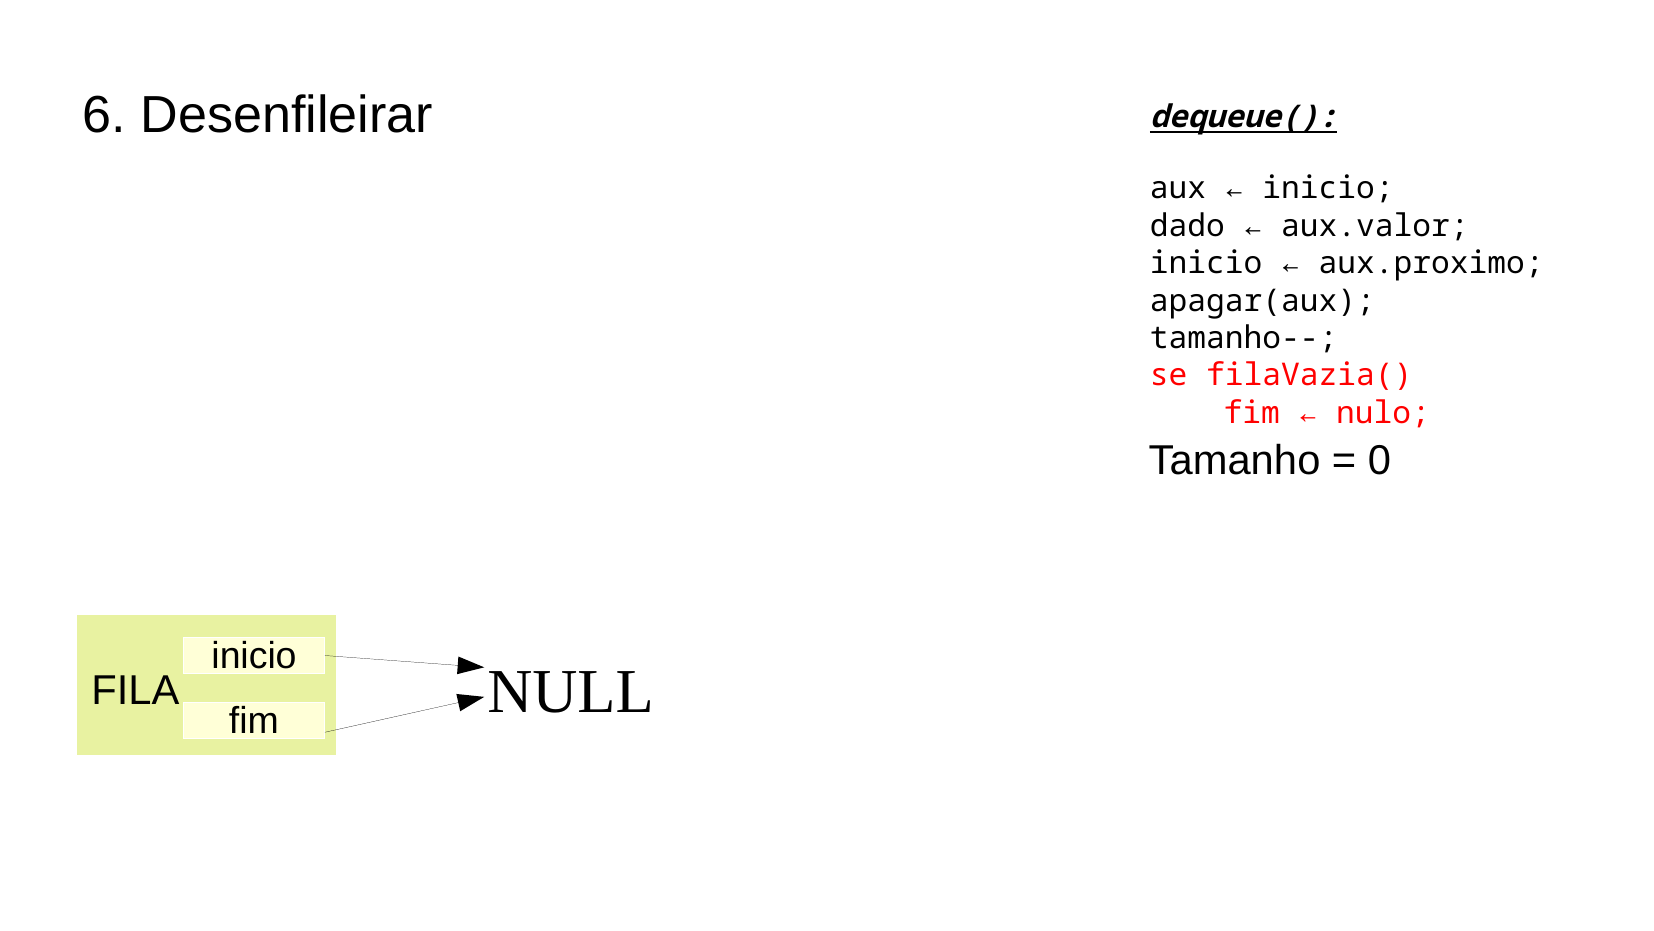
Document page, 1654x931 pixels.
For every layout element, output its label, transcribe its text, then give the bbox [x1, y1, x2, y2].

text_box Tamanho = 0 [1133, 429, 1418, 491]
text_box FILA [76, 659, 195, 721]
text_box [195, 656, 337, 731]
text_box NULL [472, 649, 674, 727]
text_box [76, 721, 337, 756]
title 6. Desenfileirar [82, 37, 1571, 193]
text_box fim [183, 702, 325, 739]
text_box [76, 614, 337, 659]
text_box dequeue(): aux ← inicio; dado ← aux.valor; inicio ← aux.proximo; apagar(aux); tamanho--; se filaVazia() fim ← nulo; [1135, 89, 1654, 437]
text_box inicio [183, 637, 325, 674]
